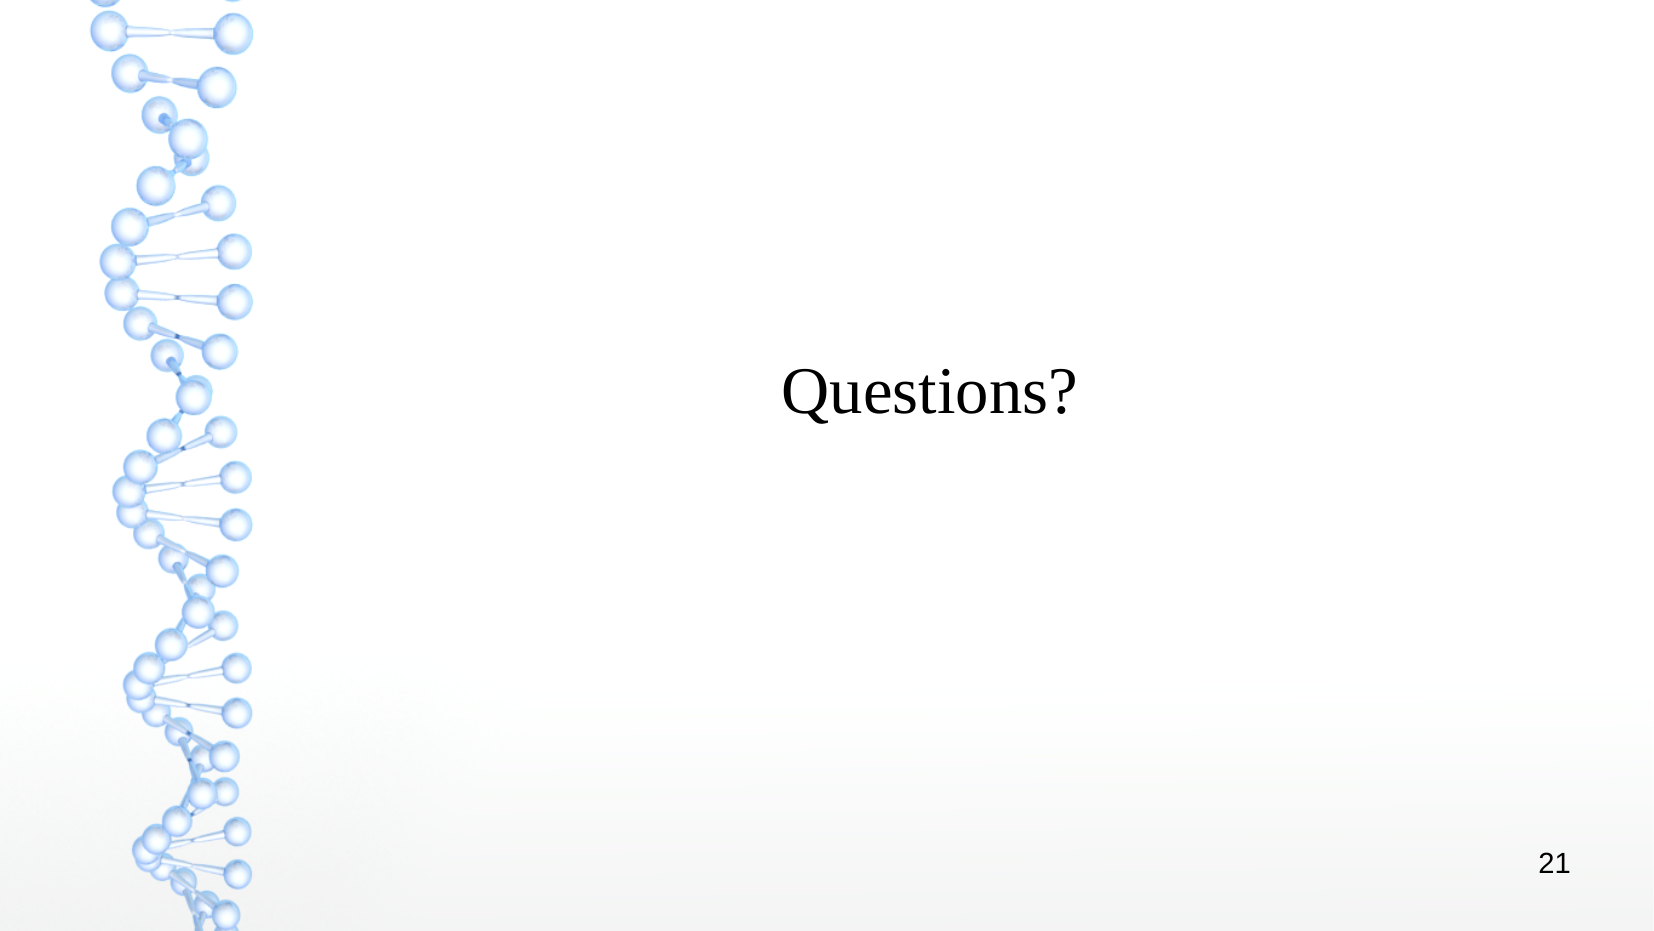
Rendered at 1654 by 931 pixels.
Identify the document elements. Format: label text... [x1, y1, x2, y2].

picture [0, 0, 1654, 931]
text_box Questions? [265, 35, 1595, 748]
